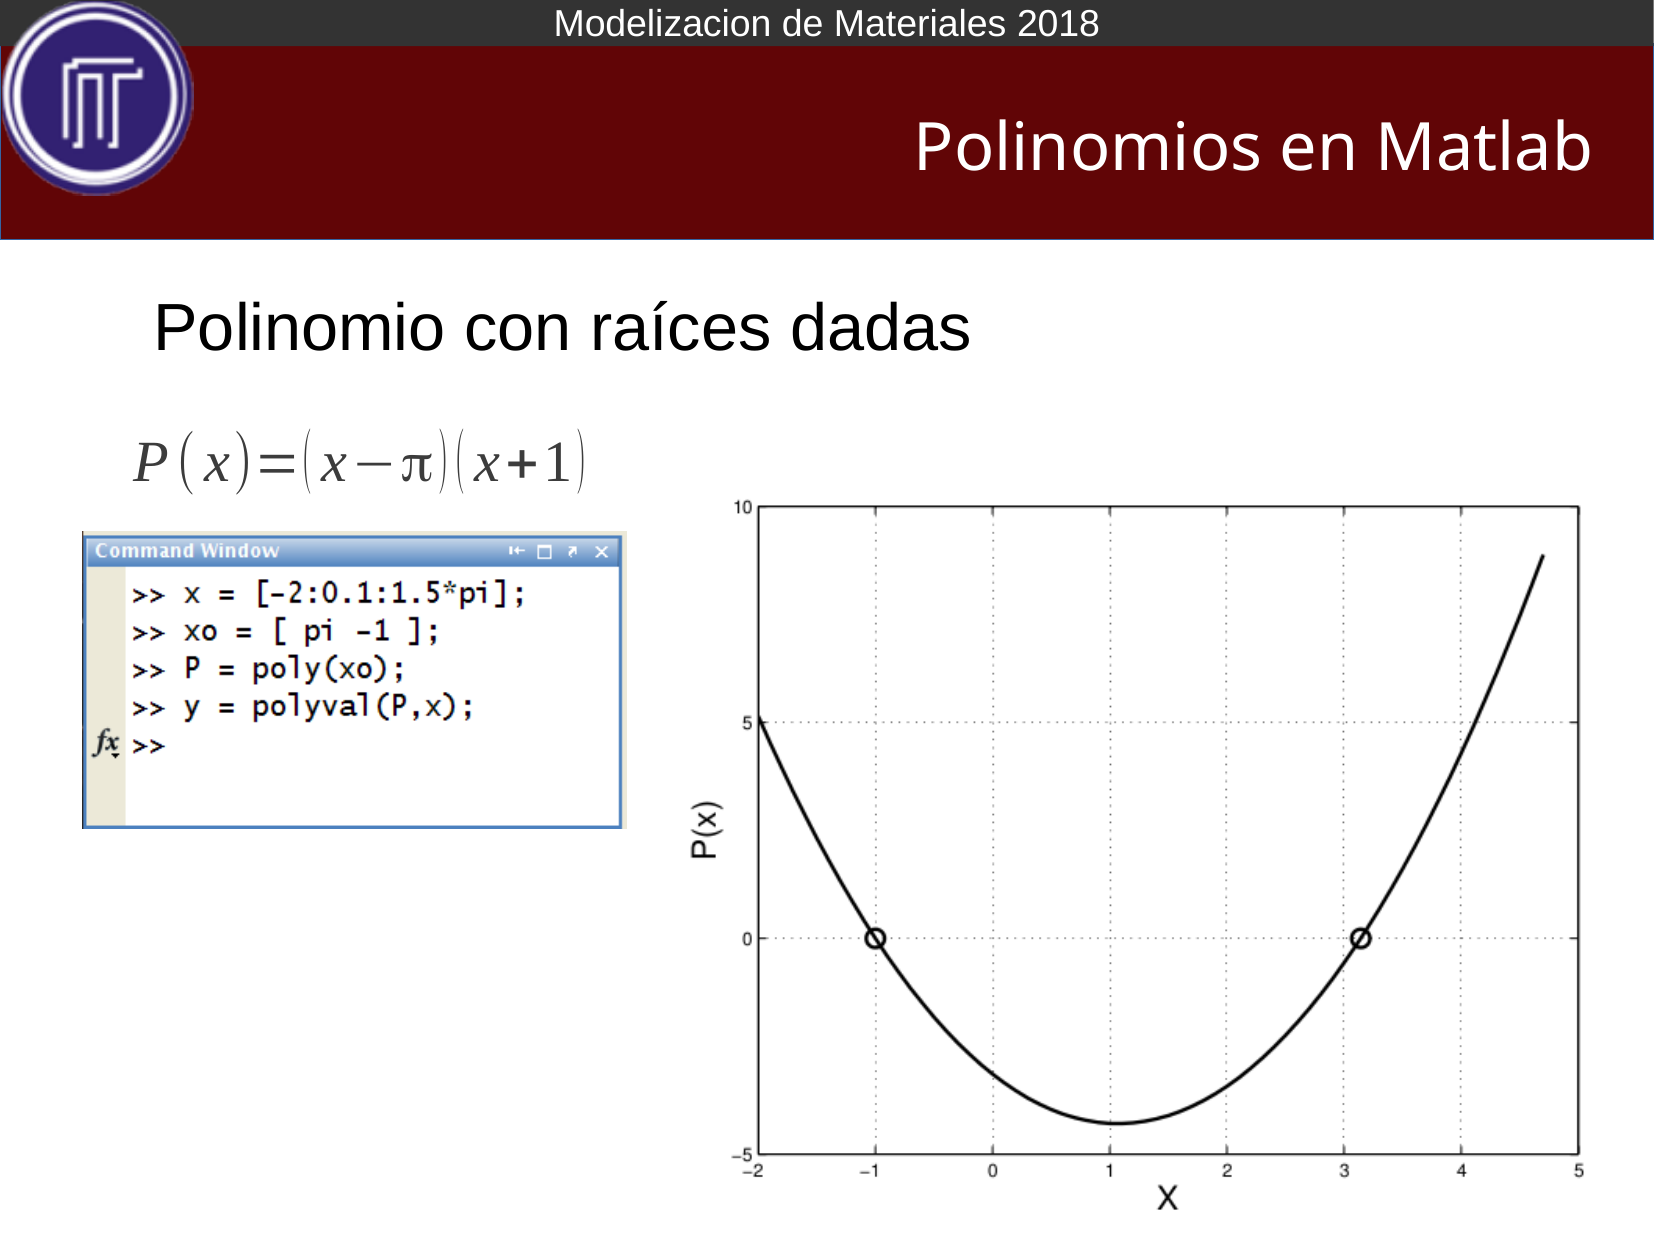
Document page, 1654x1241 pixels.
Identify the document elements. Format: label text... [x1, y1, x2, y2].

picture [680, 487, 1604, 1224]
chart [122, 425, 593, 498]
picture [82, 531, 627, 829]
title Polinomios en Matlab [41, 70, 1654, 218]
picture [0, 0, 194, 196]
list Polinomio con raíces dadas [82, 290, 1571, 416]
